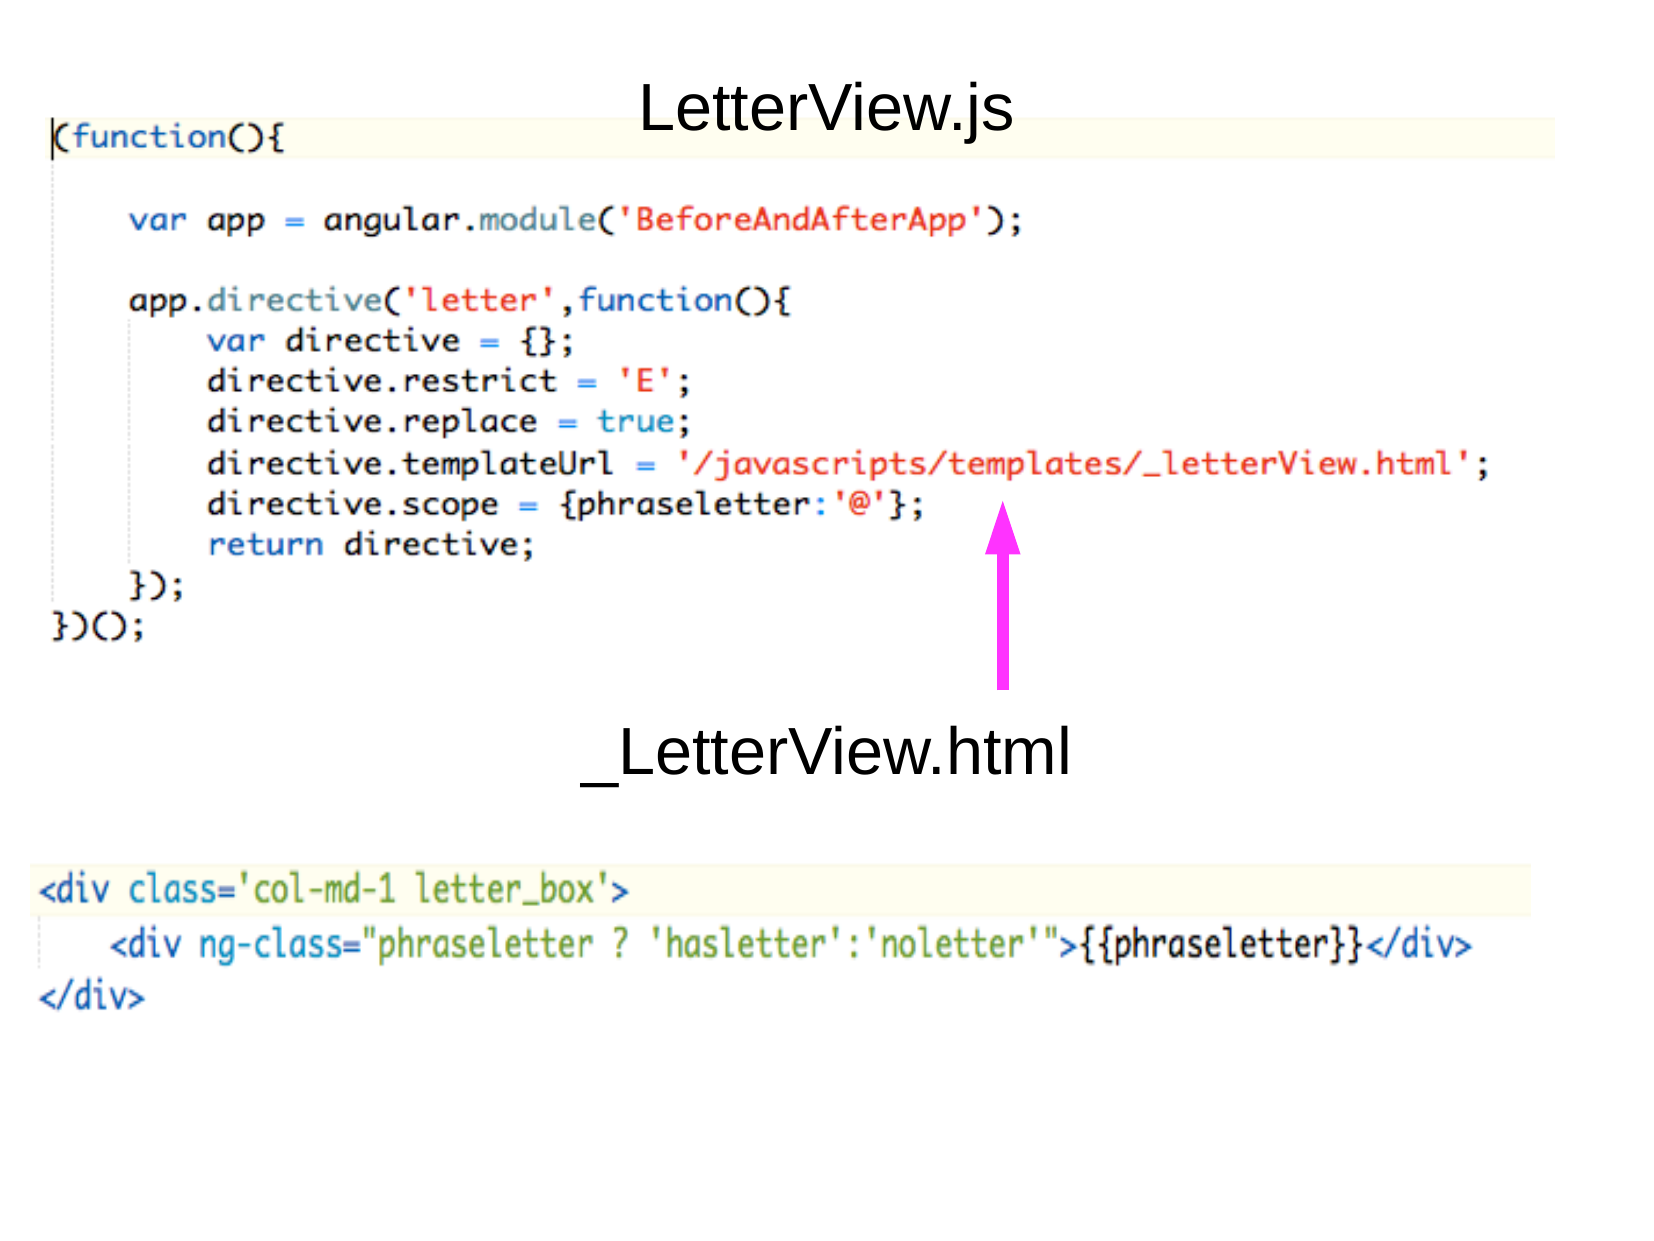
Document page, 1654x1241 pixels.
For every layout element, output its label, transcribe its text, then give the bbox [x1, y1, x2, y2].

title _LetterView.html [82, 693, 1571, 809]
title LetterView.js [82, 49, 1571, 166]
picture [45, 114, 1555, 685]
picture [30, 854, 1531, 1096]
